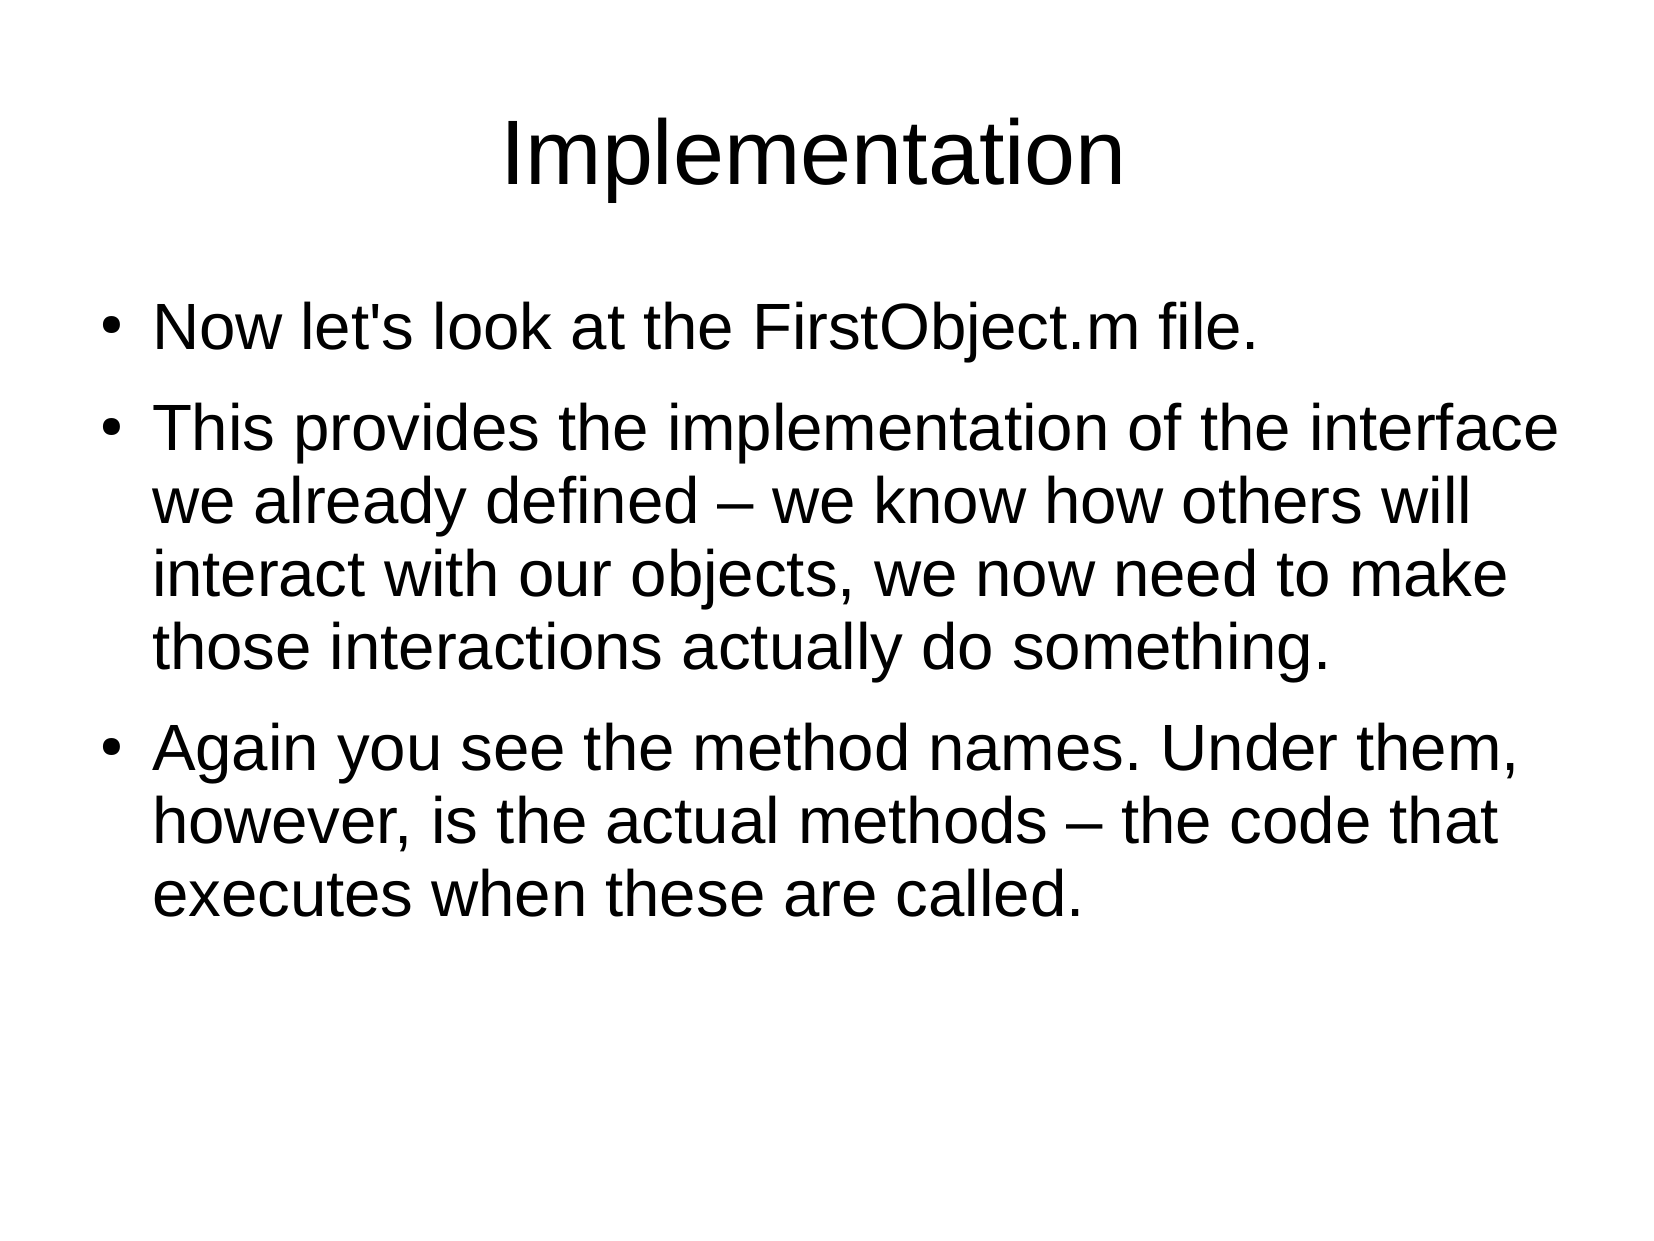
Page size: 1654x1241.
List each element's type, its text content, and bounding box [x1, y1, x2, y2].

title Implementation [82, 49, 1571, 257]
list Now let's look at the FirstObject.m file. This provides the implementation of the interface we already defined – we know how others will interact with our objects, we now need to make those interactions actually do something. Again you see the method names. Under them, however, is the actual methods – the code that executes when these are called. [82, 290, 1571, 1010]
